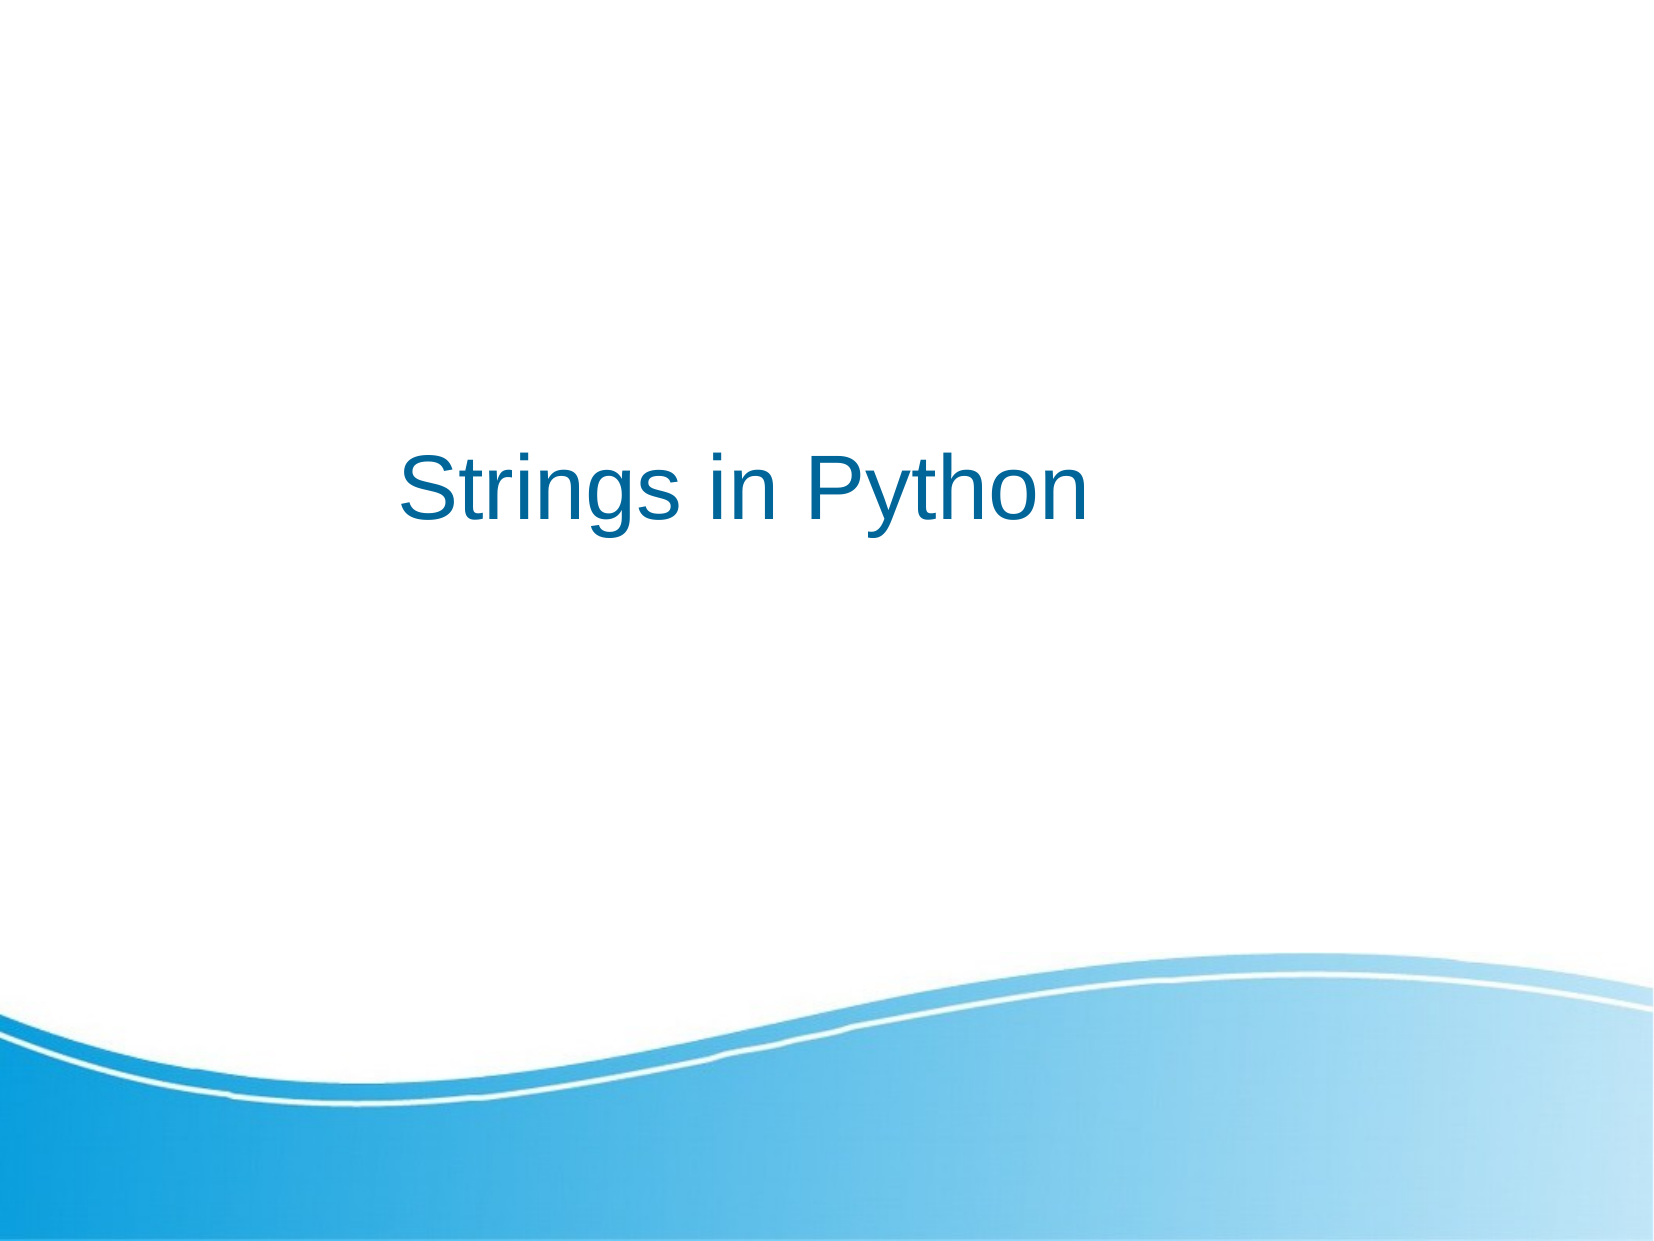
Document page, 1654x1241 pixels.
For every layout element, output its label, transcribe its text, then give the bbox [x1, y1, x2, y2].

title Strings in Python [0, 384, 1489, 592]
picture [0, 952, 1654, 1241]
